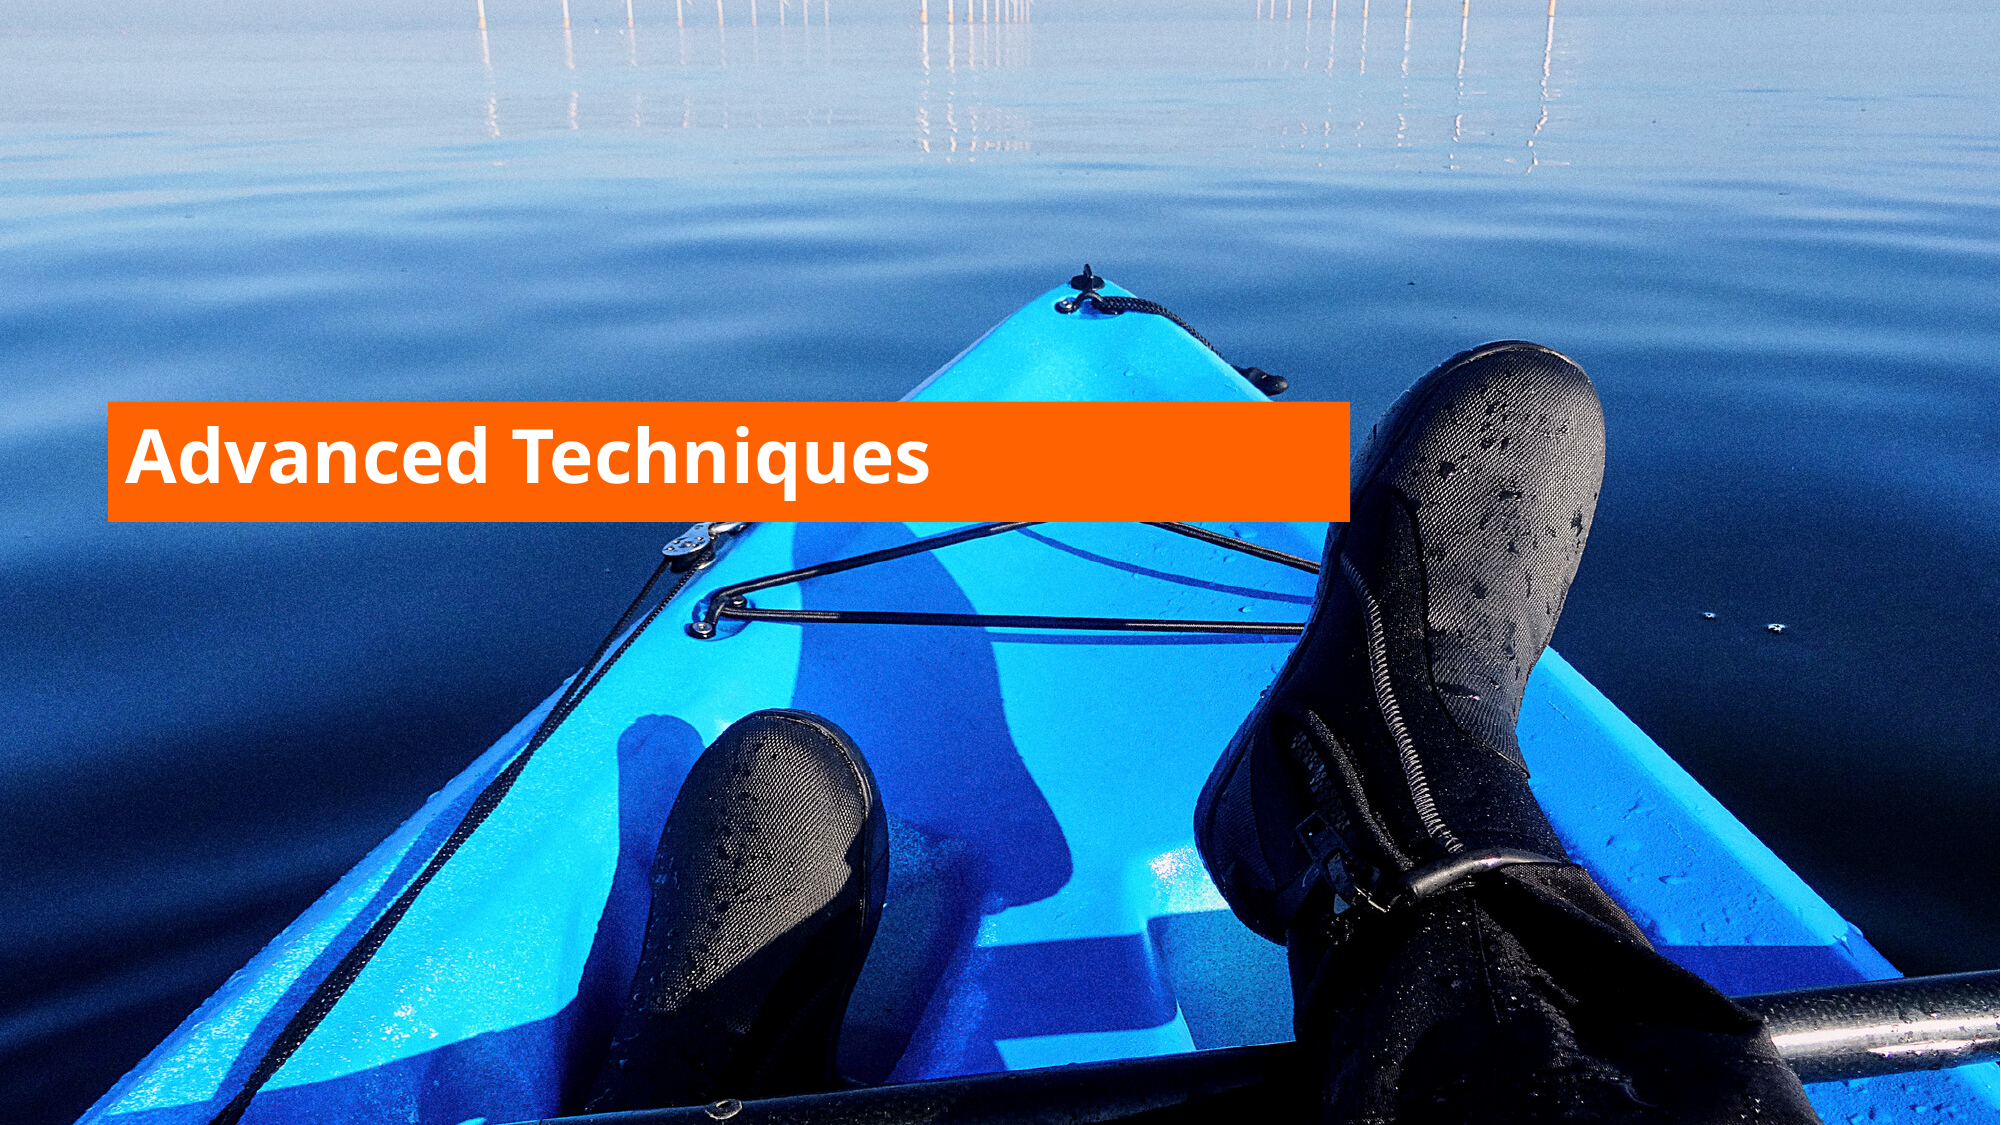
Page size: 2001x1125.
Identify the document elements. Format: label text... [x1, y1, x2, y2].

picture [0, 0, 2000, 1125]
title Advanced Techniques [108, 401, 1351, 522]
